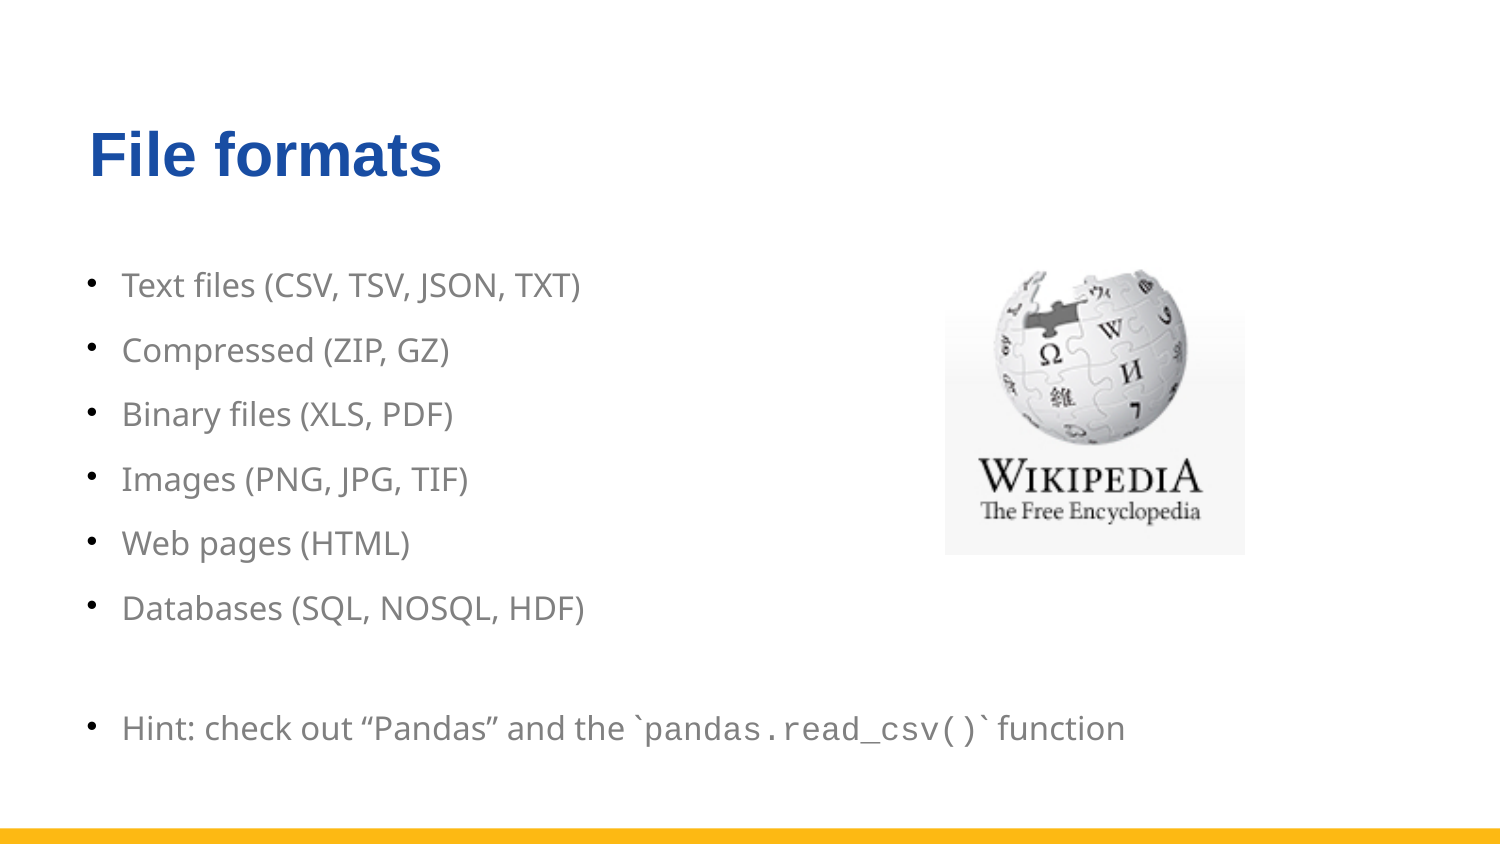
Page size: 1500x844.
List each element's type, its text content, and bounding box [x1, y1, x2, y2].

text_box Text files (CSV, TSV, JSON, TXT) Compressed (ZIP, GZ) Binary files (XLS, PDF) Images (PNG, JPG, TIF) Web pages (HTML) Databases (SQL, NOSQL, HDF) Hint: check out “Pandas” and the `pandas.read_csv()` function [74, 262, 1380, 752]
text_box File formats [75, 0, 1425, 197]
picture [945, 253, 1245, 555]
